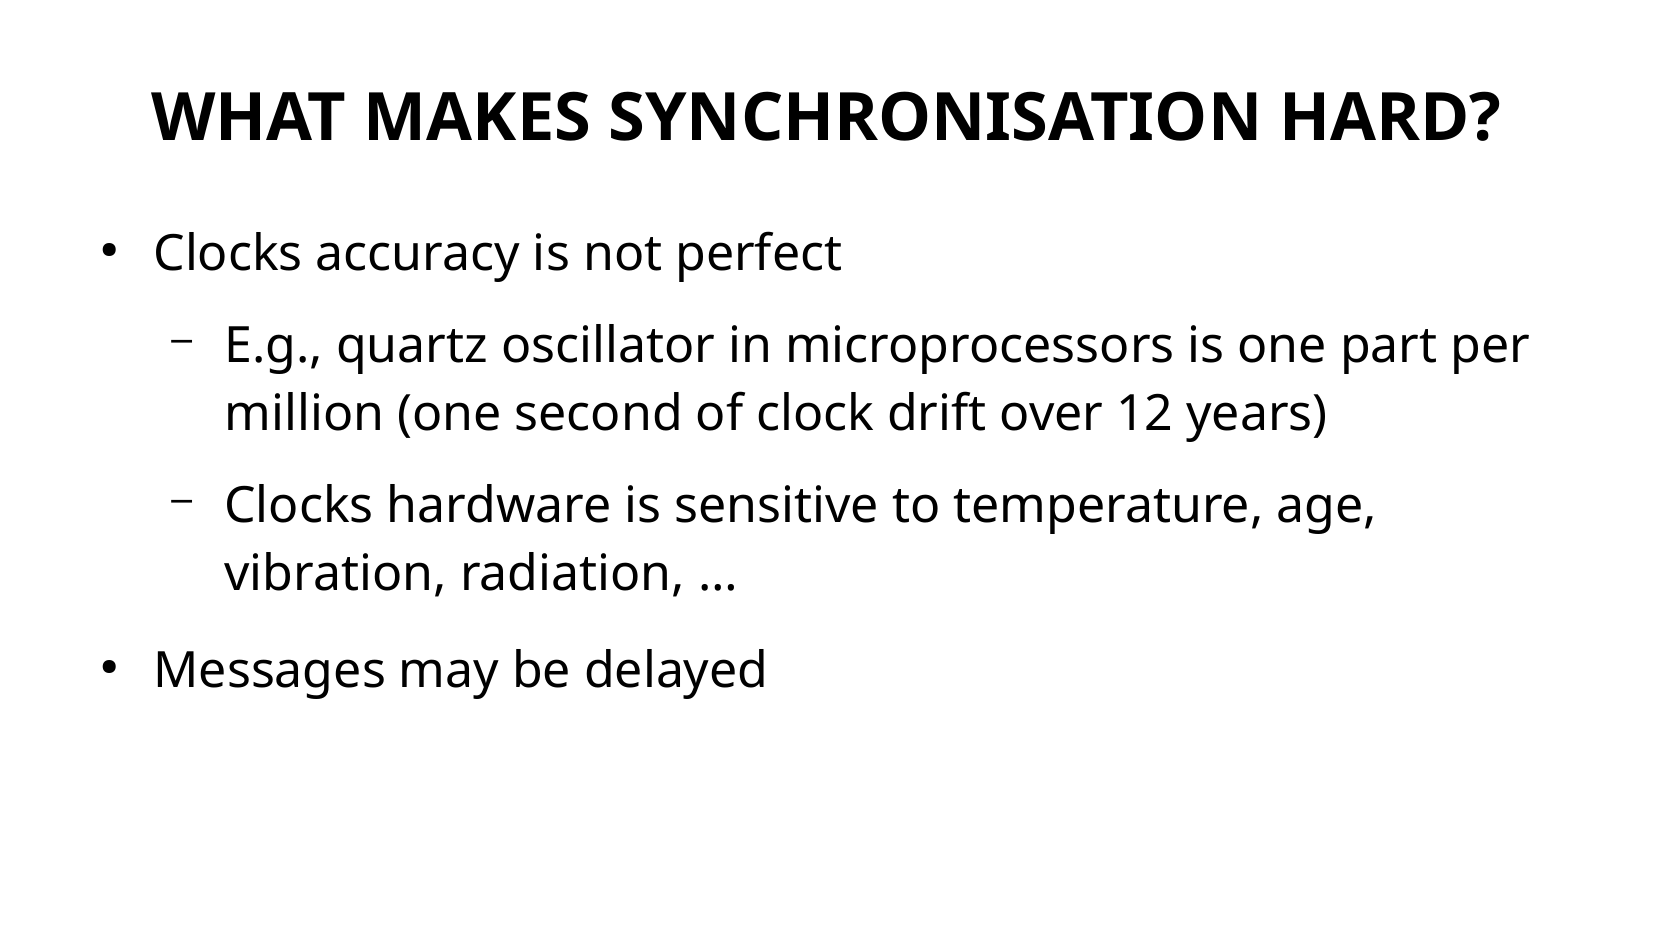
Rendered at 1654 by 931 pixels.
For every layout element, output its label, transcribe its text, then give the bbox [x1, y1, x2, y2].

list Clocks accuracy is not perfect E.g., quartz oscillator in microprocessors is one part per million (one second of clock drift over 12 years) Clocks hardware is sensitive to temperature, age, vibration, radiation, … Messages may be delayed [82, 217, 1571, 757]
title WHAT MAKES SYNCHRONISATION HARD? [82, 33, 1571, 196]
